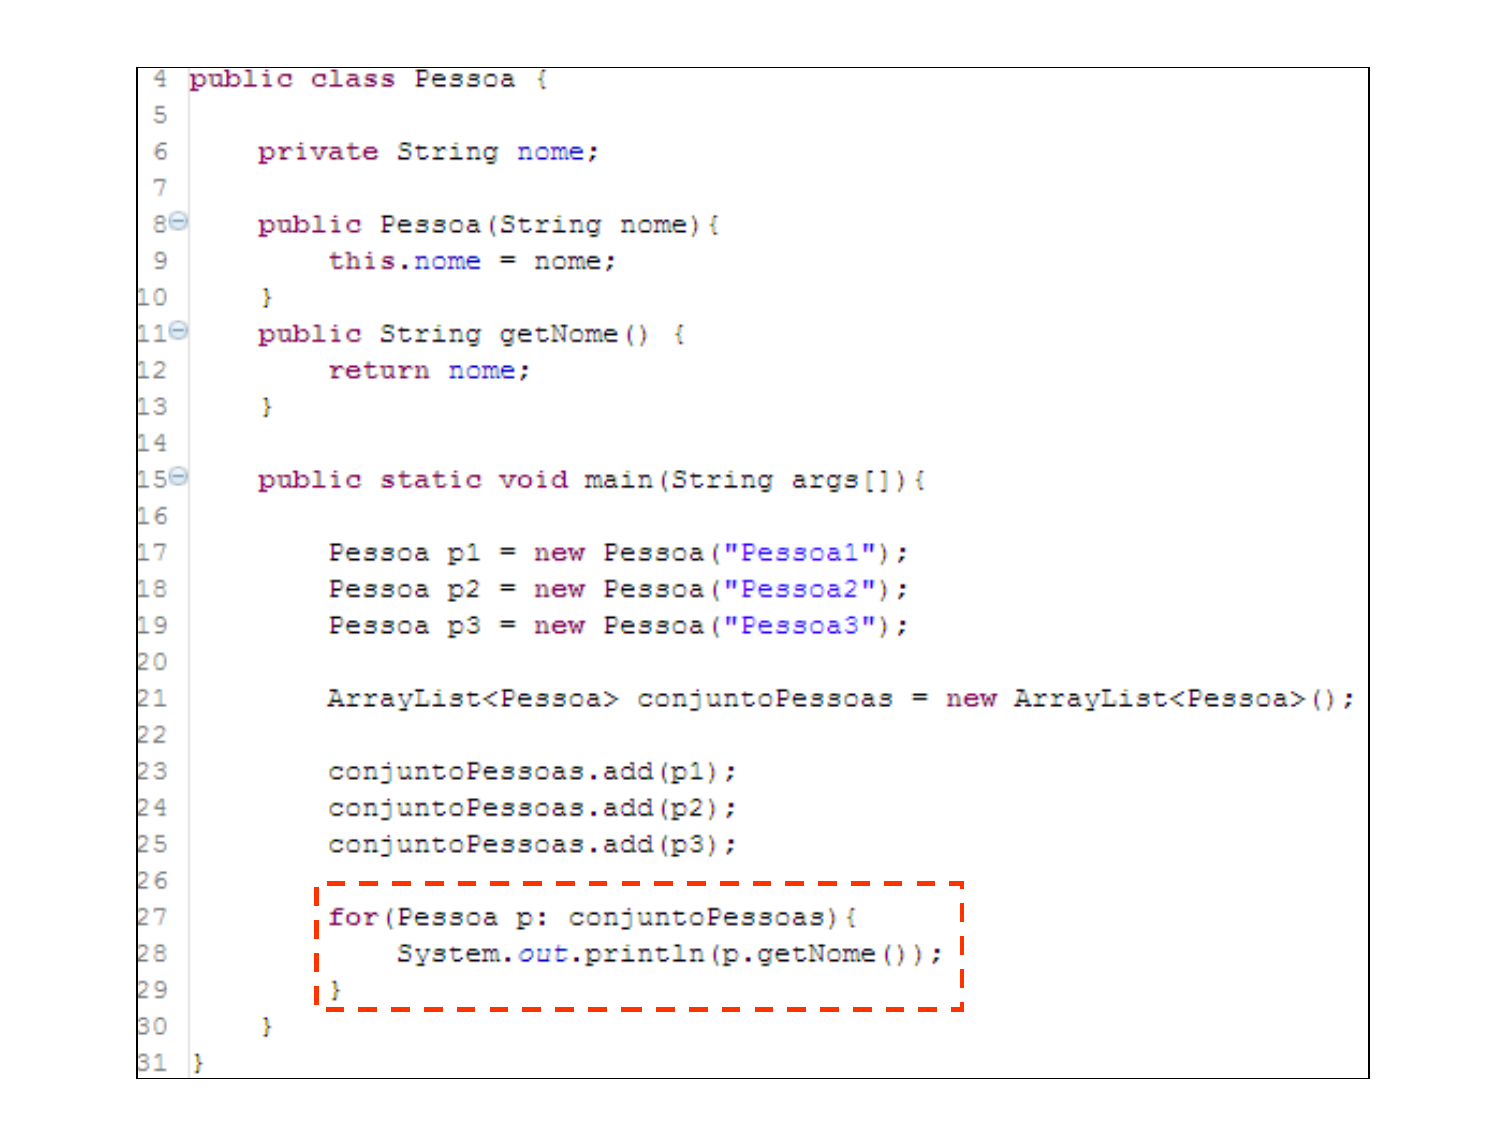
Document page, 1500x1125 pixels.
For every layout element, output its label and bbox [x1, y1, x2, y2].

picture [137, 68, 1369, 1078]
text_box [0, 0, 1500, 284]
